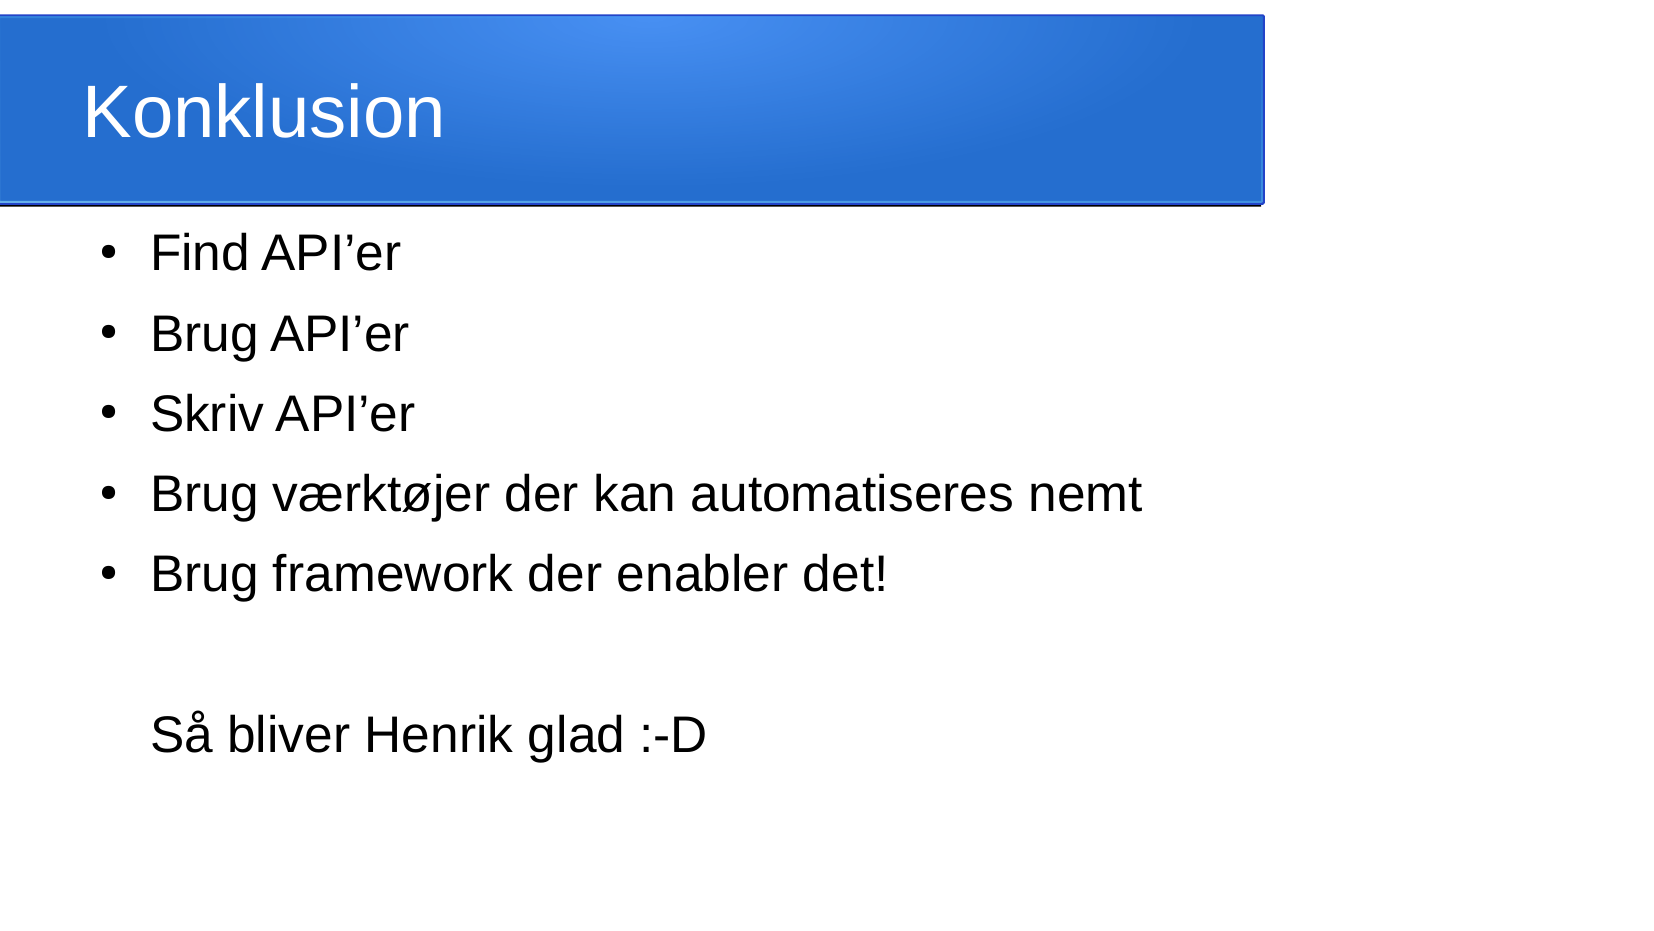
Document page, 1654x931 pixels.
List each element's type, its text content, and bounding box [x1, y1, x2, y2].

title Konklusion [82, 35, 1235, 189]
list Find API’er Brug API’er Skriv API’er Brug værktøjer der kan automatiseres nemt Brug framework der enabler det! Så bliver Henrik glad :-D [82, 224, 1571, 764]
